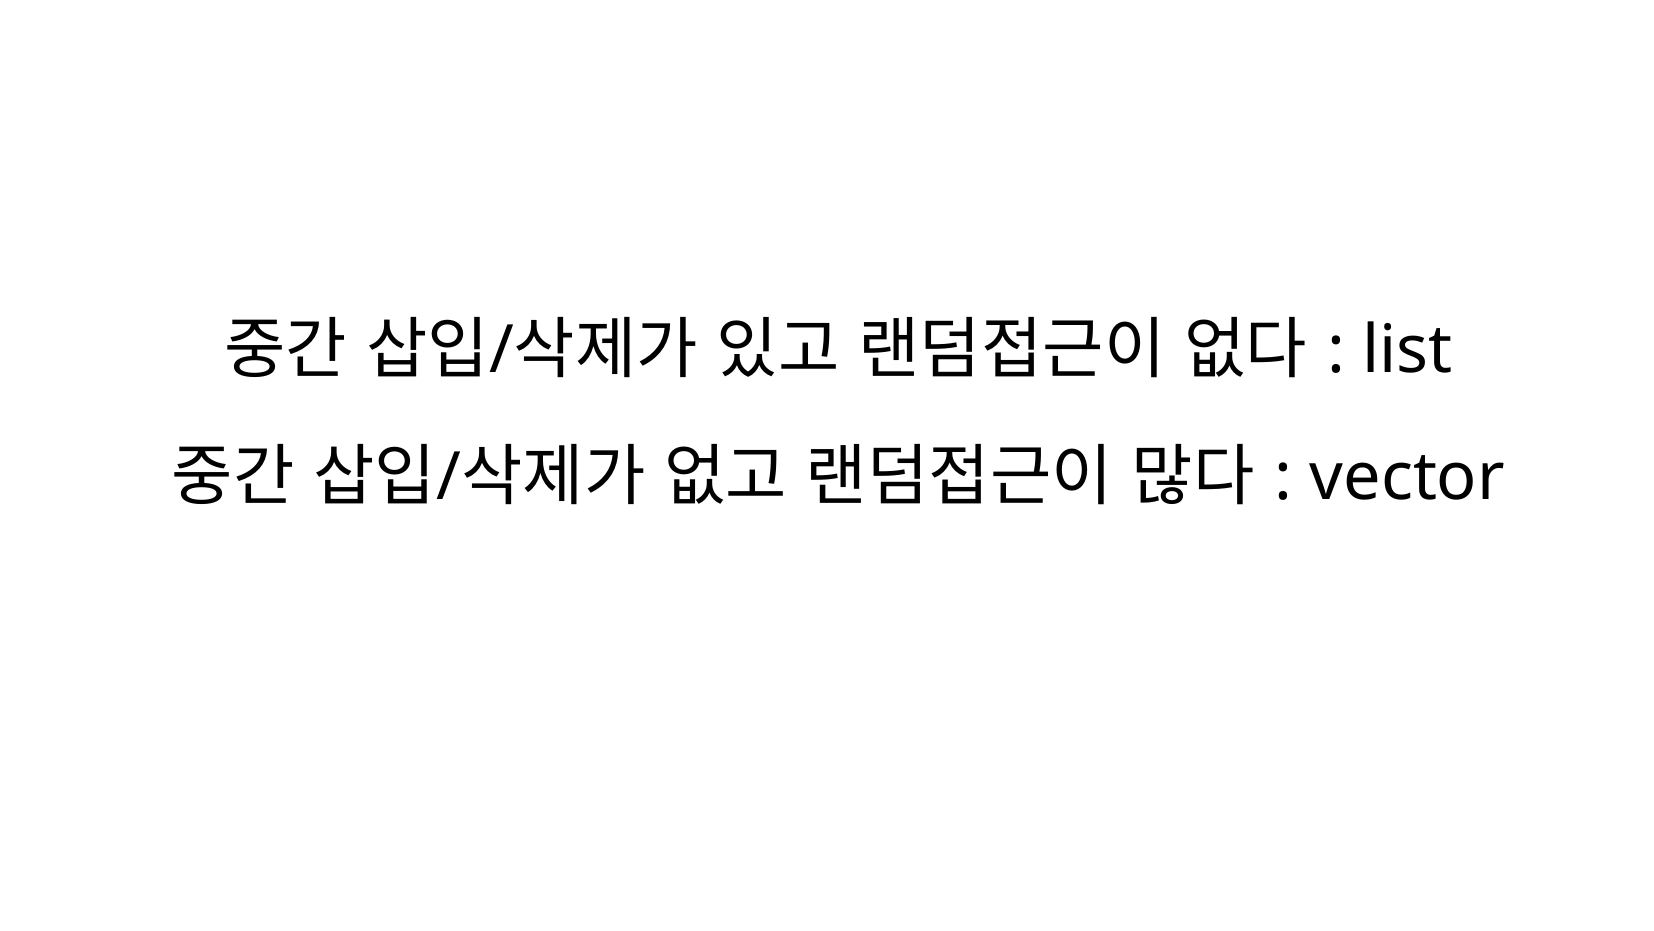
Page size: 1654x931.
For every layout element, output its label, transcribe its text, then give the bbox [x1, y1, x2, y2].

list 중간 삽입/삭제가 있고 랜덤접근이 없다 : list 중간 삽입/삭제가 없고 랜덤접근이 많다 : vector [59, 295, 1548, 835]
